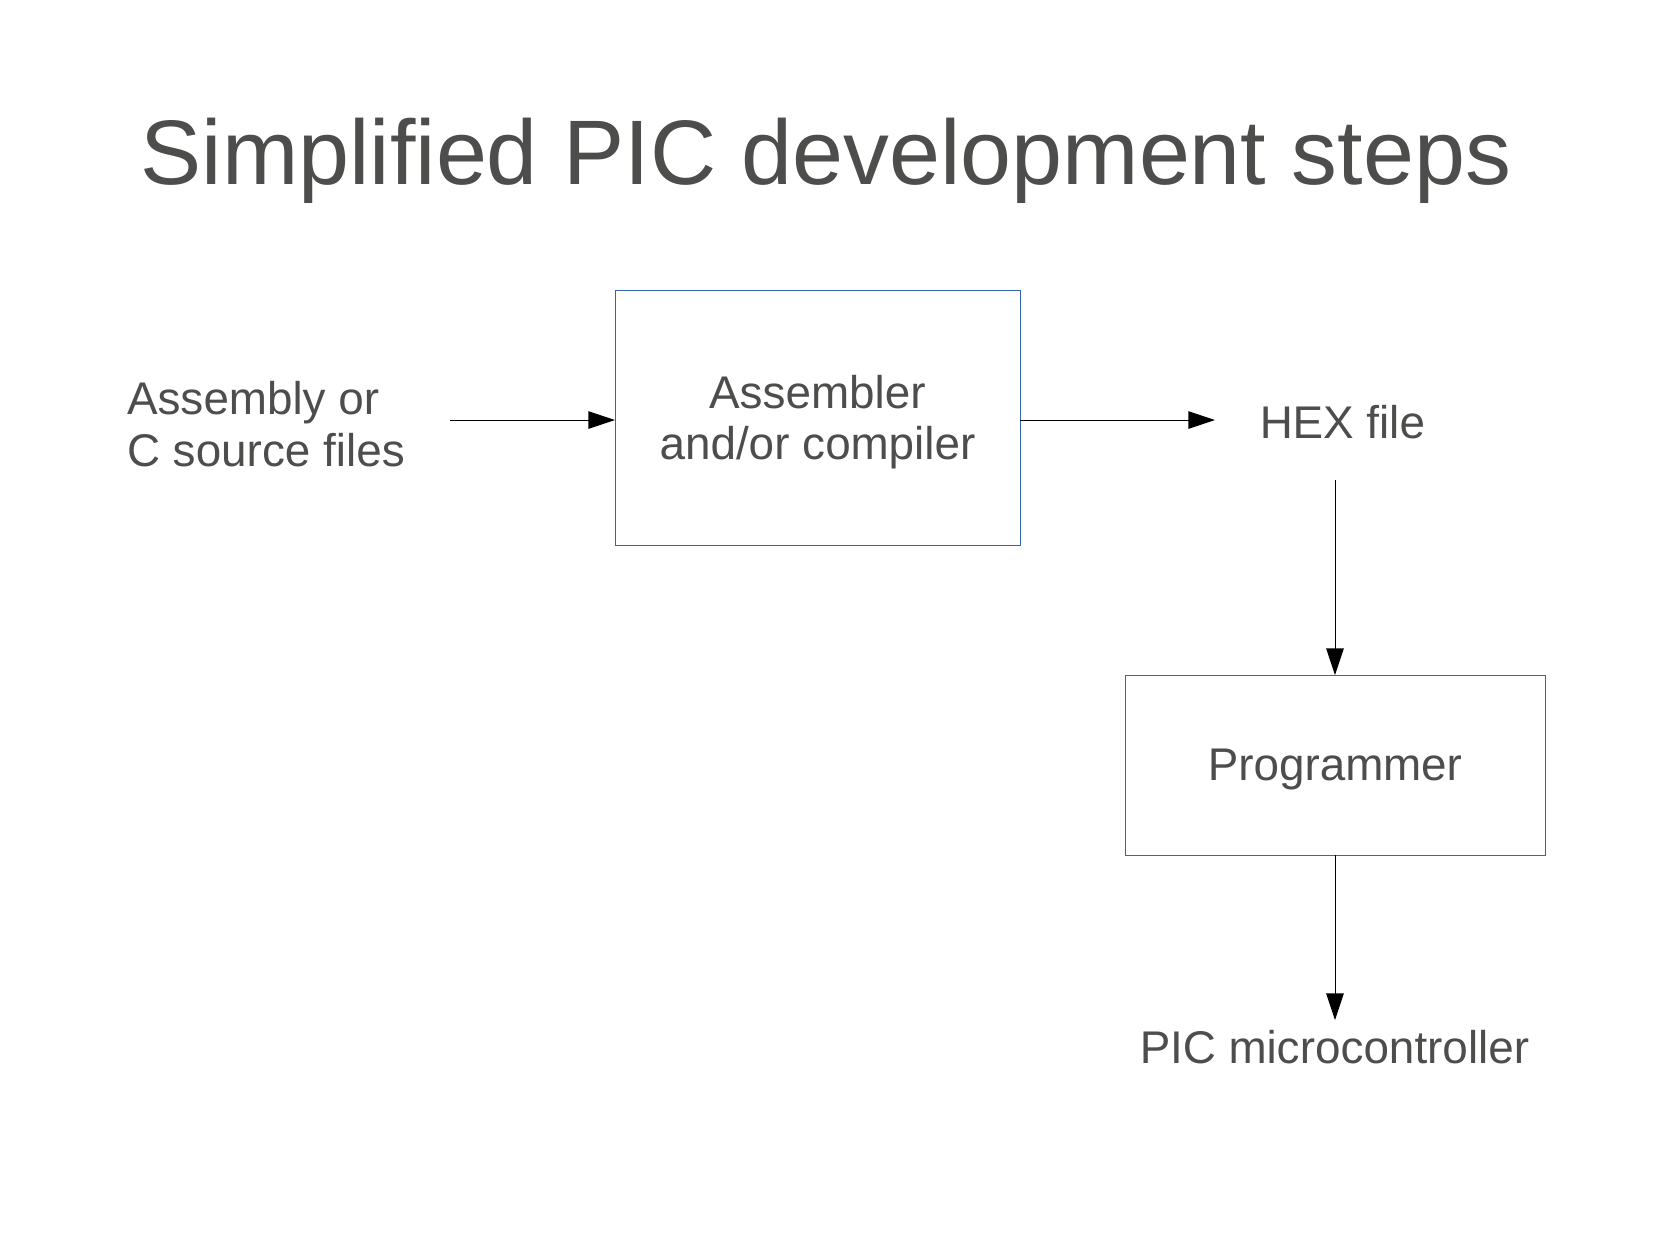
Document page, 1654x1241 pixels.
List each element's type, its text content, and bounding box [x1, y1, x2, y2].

text_box PIC microcontroller [1125, 1014, 1561, 1081]
text_box Assembly or C source files [112, 365, 421, 483]
text_box Assembler and/or compiler [615, 290, 1021, 546]
title Simplified PIC development steps [82, 49, 1571, 257]
text_box Programmer [1125, 675, 1546, 856]
text_box HEX file [1245, 390, 1471, 456]
